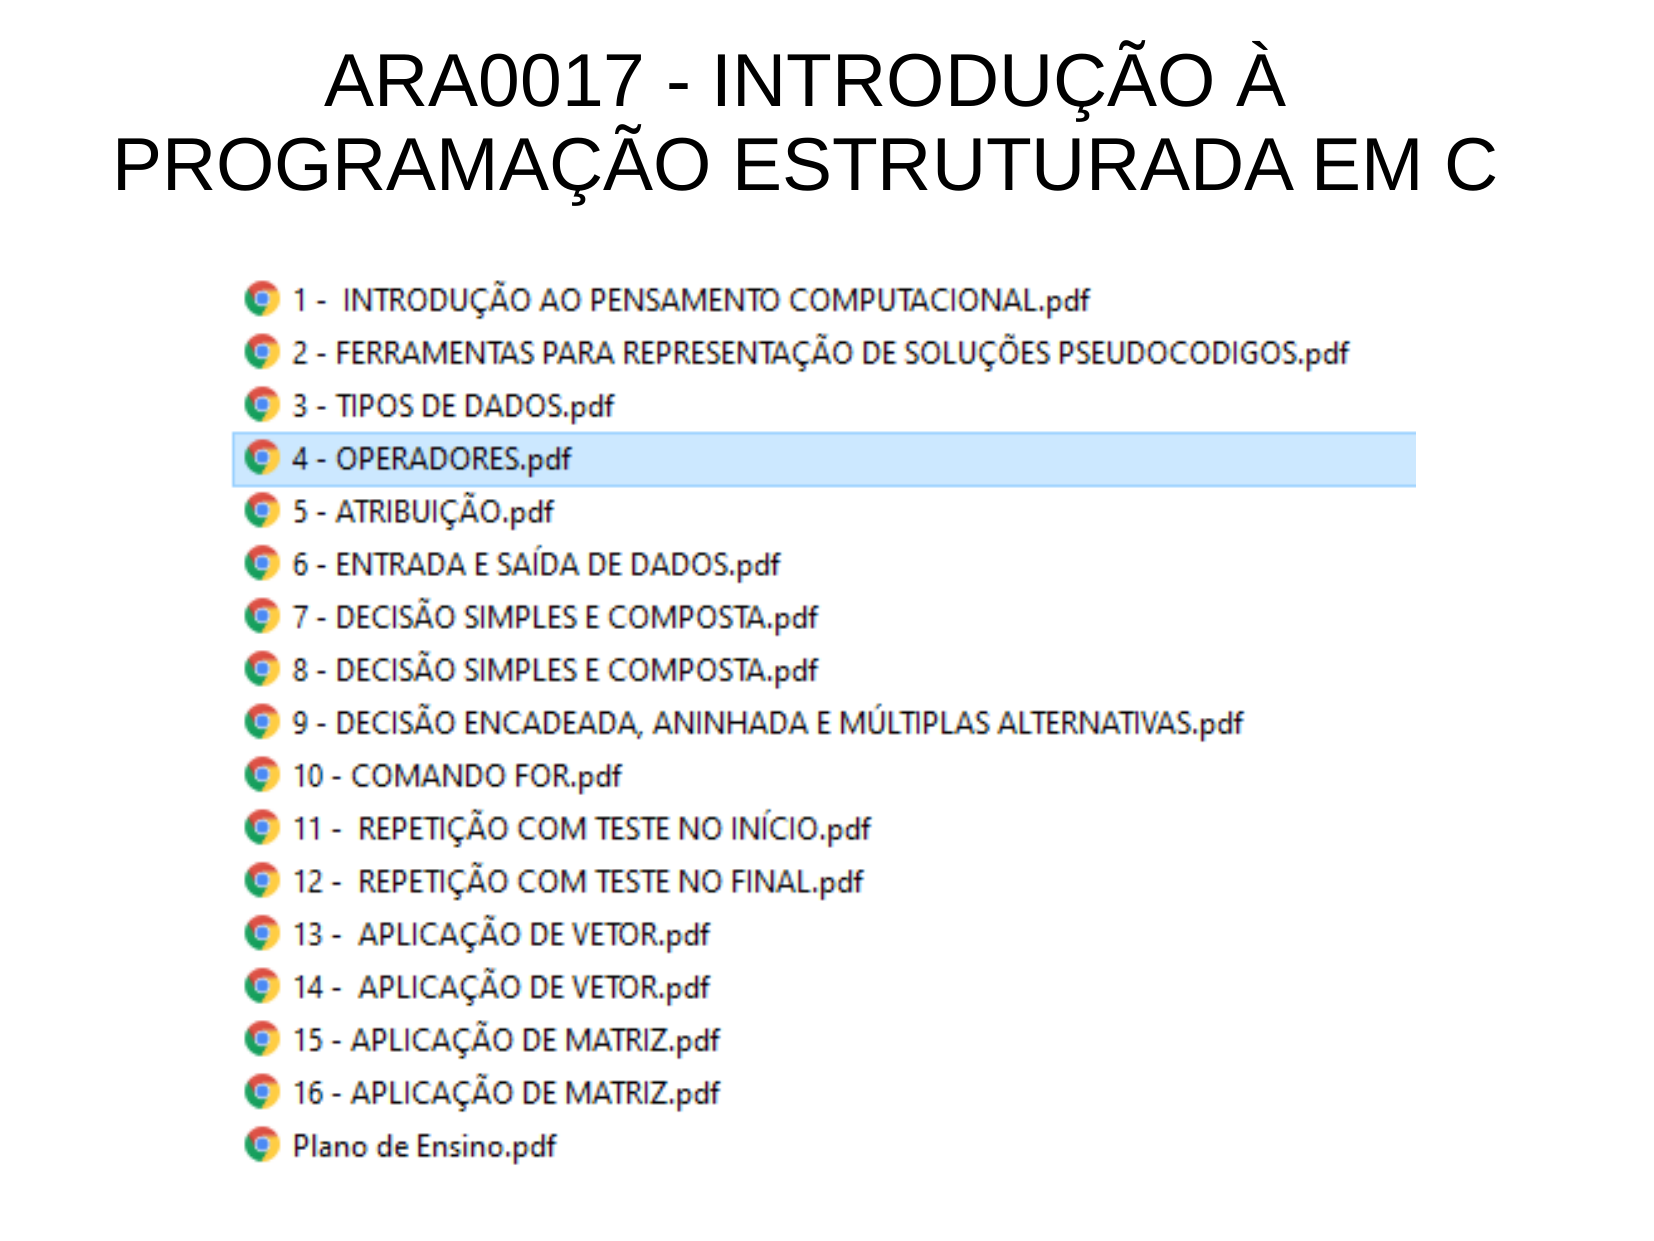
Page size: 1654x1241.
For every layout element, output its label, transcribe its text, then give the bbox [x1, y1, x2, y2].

text_box ARA0017 - INTRODUÇÃO À PROGRAMAÇÃO ESTRUTURADA EM C [61, 19, 1551, 227]
picture [212, 259, 1416, 1193]
